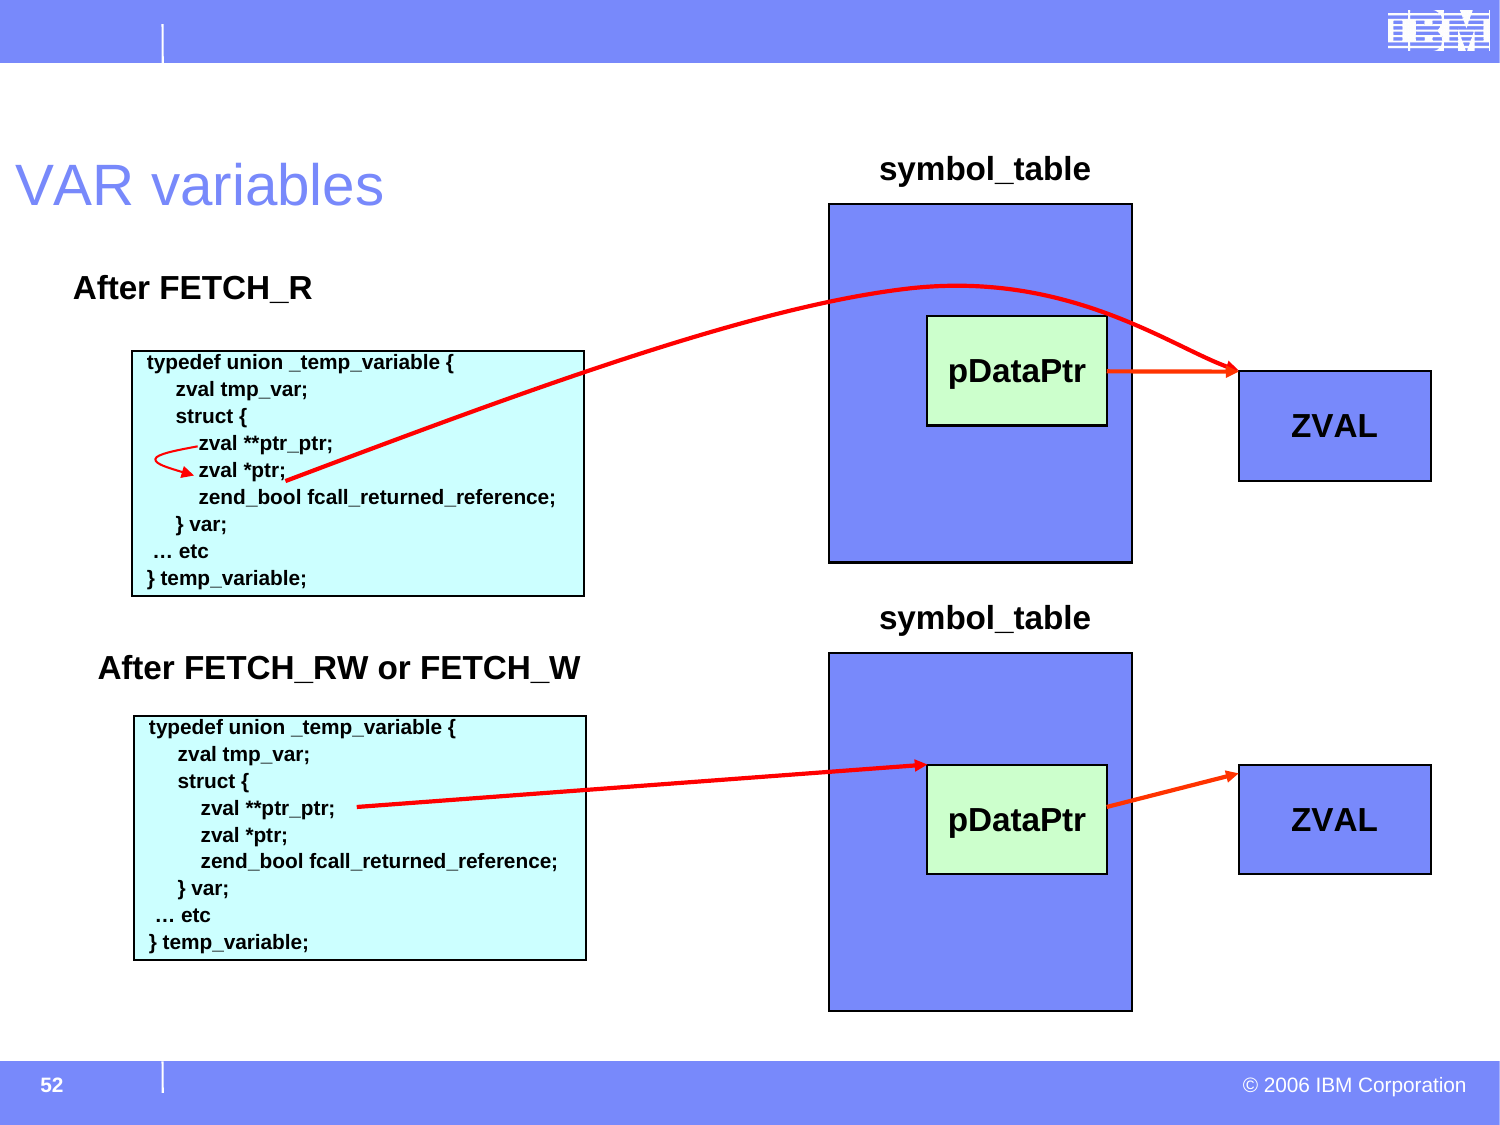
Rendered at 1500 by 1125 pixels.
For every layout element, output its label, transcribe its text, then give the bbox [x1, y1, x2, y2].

text_box typedef union _temp_variable { zval tmp_var; struct { zval **ptr_ptr; zval *ptr; zend_bool fcall_returned_reference; } var; … etc } temp_variable; [134, 715, 586, 961]
text_box [1107, 317, 1133, 369]
text_box pDataPtr [927, 315, 1107, 426]
text_box [828, 288, 1133, 563]
text_box After FETCH_RW or FETCH_W [82, 642, 597, 695]
text_box ZVAL [1238, 371, 1431, 481]
text_box symbol_table [864, 142, 1107, 196]
text_box [828, 204, 1133, 321]
text_box VAR variables [0, 142, 1353, 225]
text_box After FETCH_R [57, 261, 328, 314]
text_box [828, 766, 1133, 1012]
text_box typedef union _temp_variable { zval tmp_var; struct { zval **ptr_ptr; zval *ptr; zend_bool fcall_returned_reference; } var; … etc } temp_variable; [132, 351, 584, 597]
text_box pDataPtr [927, 764, 1107, 875]
text_box symbol_table [864, 591, 1107, 645]
text_box [828, 653, 1133, 804]
text_box ZVAL [1238, 764, 1431, 875]
